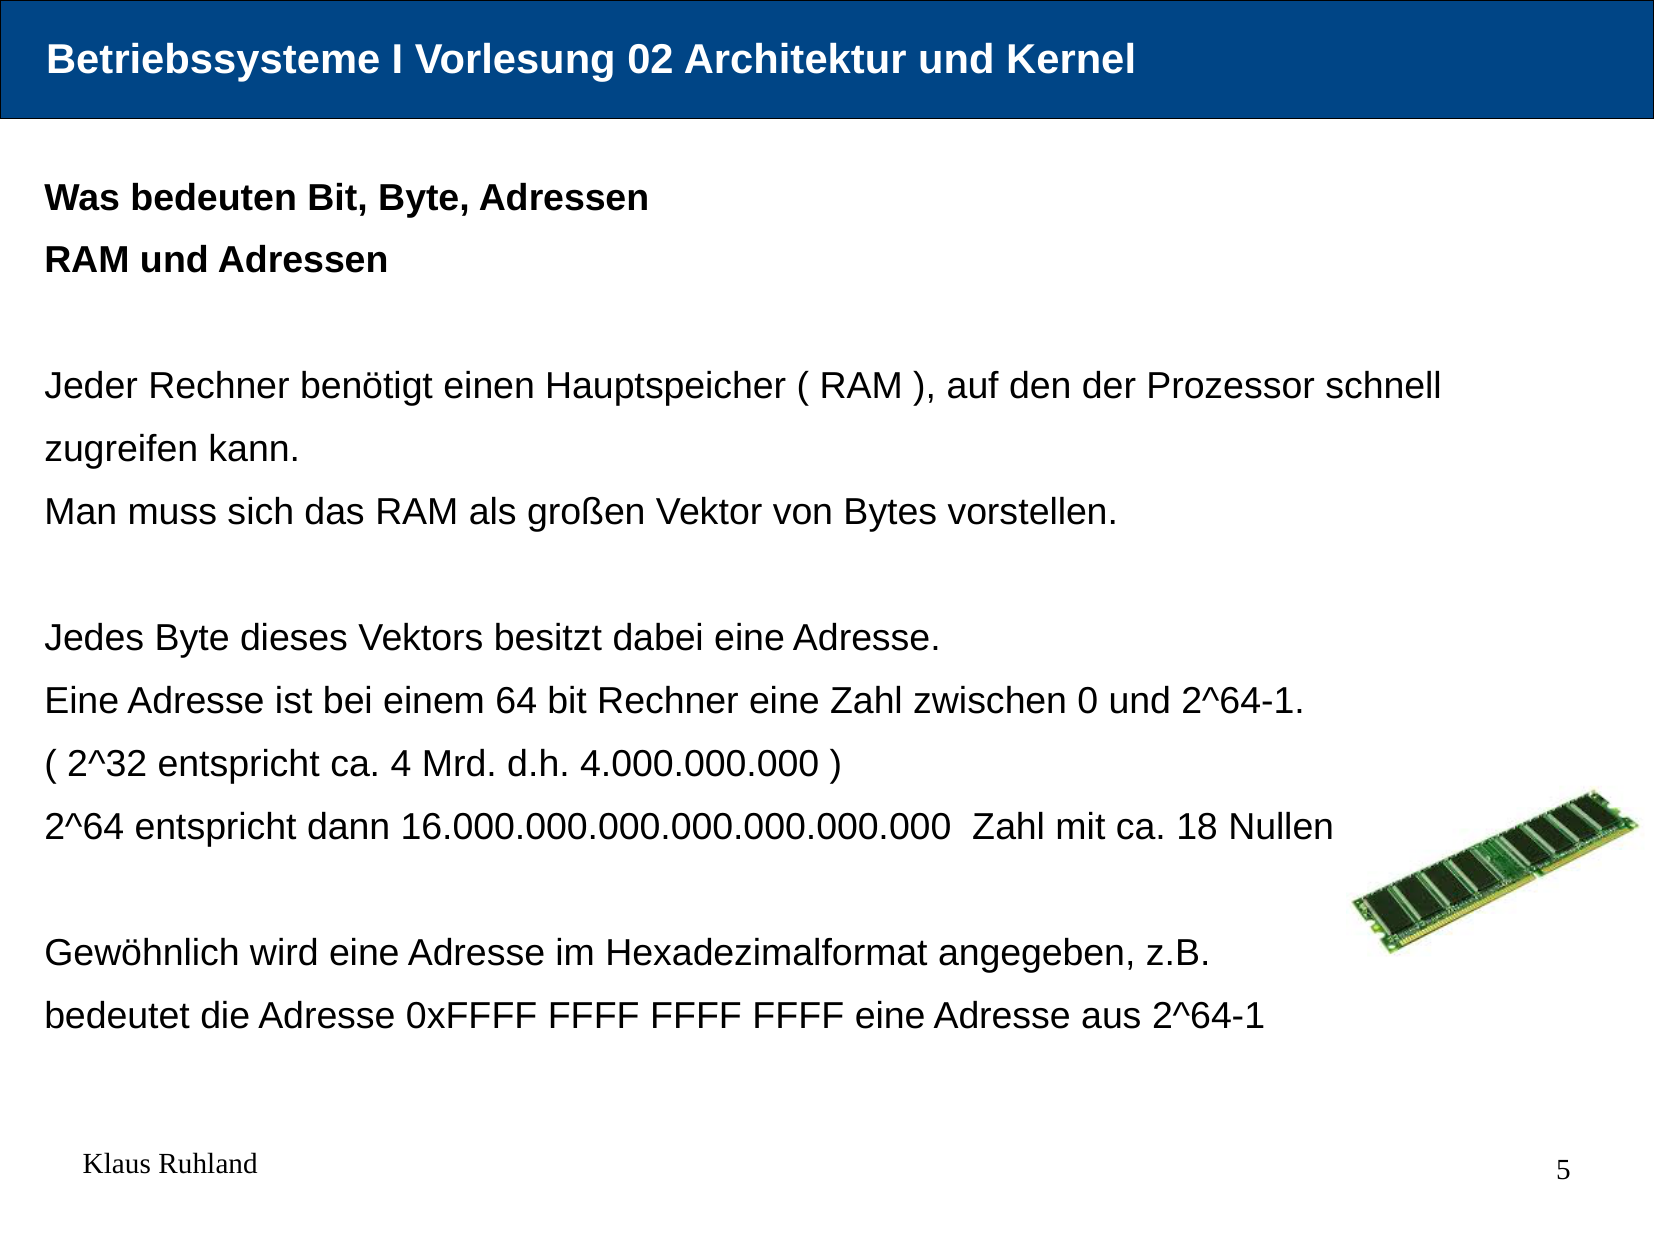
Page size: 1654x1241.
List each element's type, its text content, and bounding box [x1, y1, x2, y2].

text_box Was bedeuten Bit, Byte, Adressen RAM und Adressen Jeder Rechner benötigt einen Hauptspeicher ( RAM ), auf den der Prozessor schnell zugreifen kann. Man muss sich das RAM als großen Vektor von Bytes vorstellen. Jedes Byte dieses Vektors besitzt dabei eine Adresse. Eine Adresse ist bei einem 64 bit Rechner eine Zahl zwischen 0 und 2^64-1. ( 2^32 entspricht ca. 4 Mrd. d.h. 4.000.000.000 ) 2^64 entspricht dann 16.000.000.000.000.000.000.000 Zahl mit ca. 18 Nullen Gewöhnlich wird eine Adresse im Hexadezimalformat angegeben, z.B. bedeutet die Adresse 0xFFFF FFFF FFFF FFFF eine Adresse aus 2^64-1 [29, 147, 1536, 1107]
picture [1346, 722, 1646, 1022]
